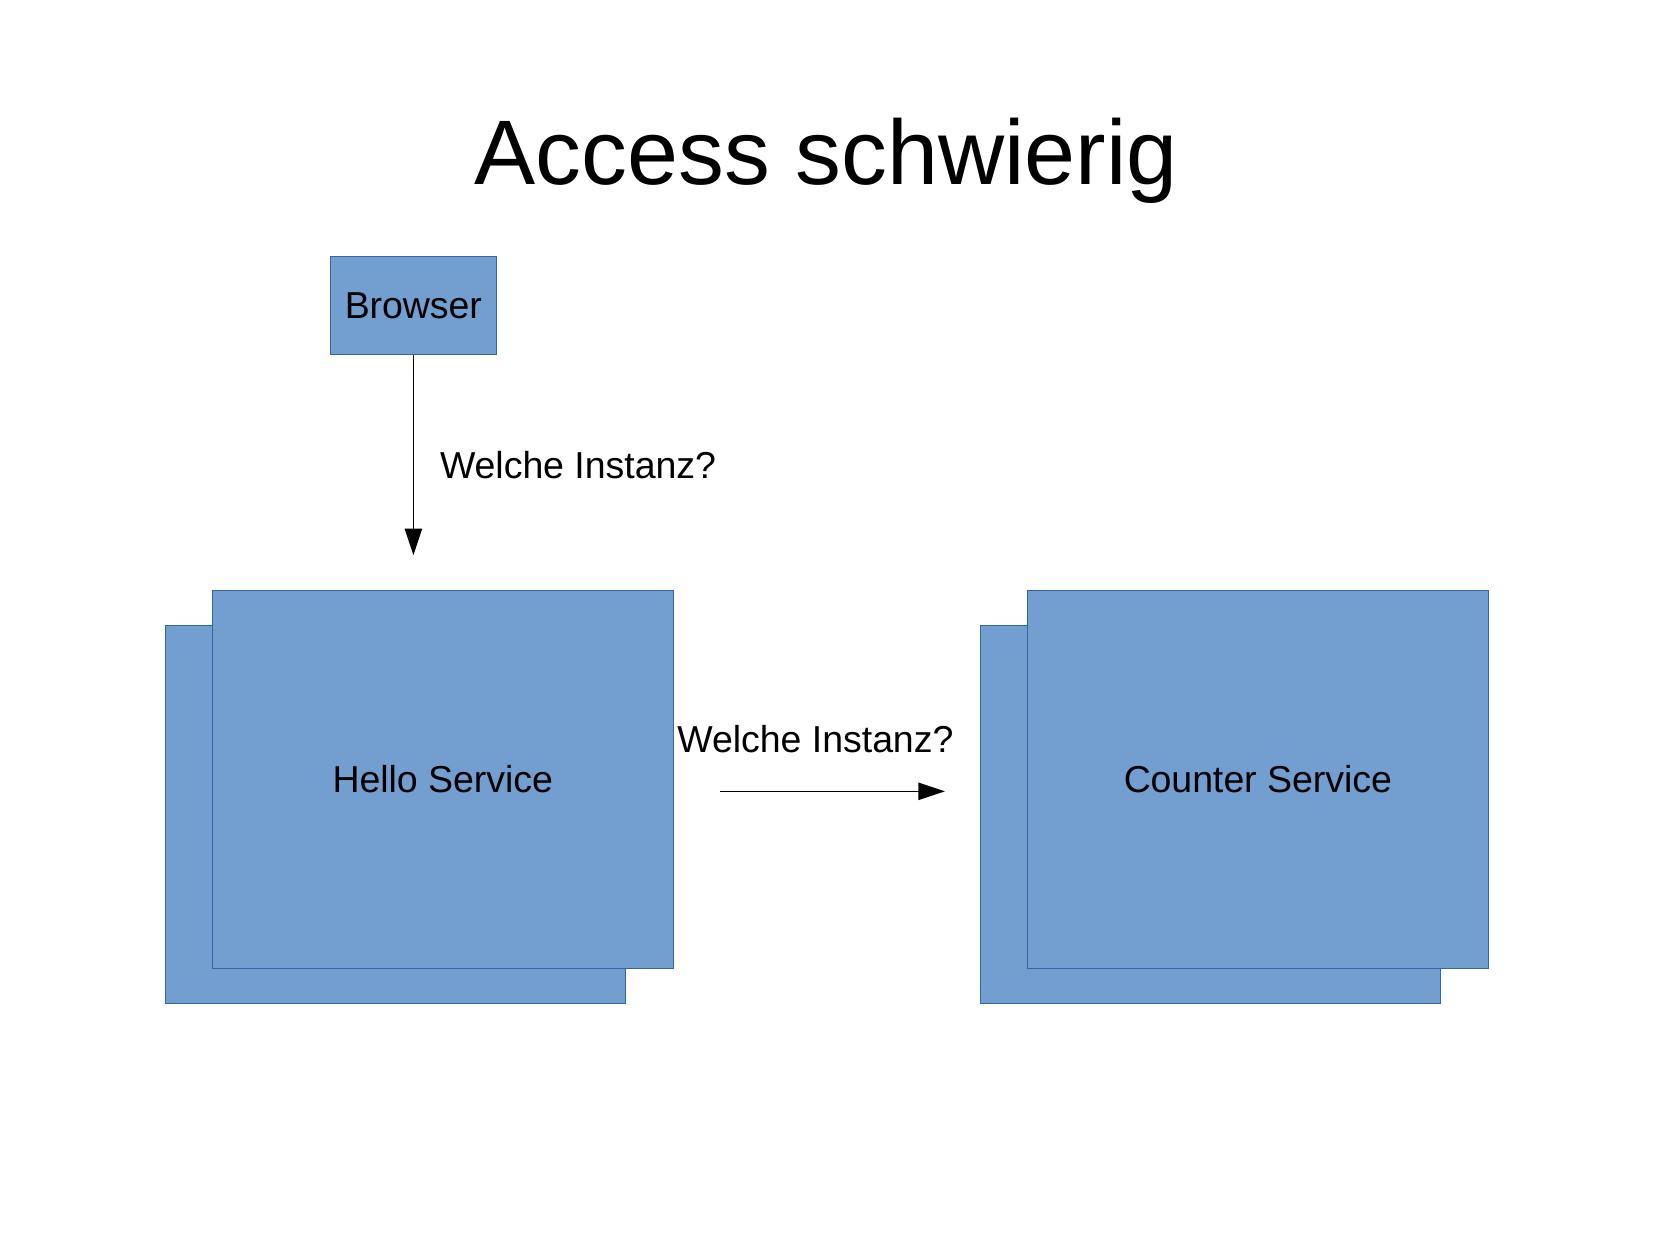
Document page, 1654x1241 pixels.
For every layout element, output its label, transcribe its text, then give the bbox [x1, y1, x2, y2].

text_box Welche Instanz? [662, 710, 969, 768]
text_box Counter Service [980, 625, 1441, 1004]
text_box Hello Service [165, 625, 626, 1004]
text_box Counter Service [1027, 590, 1489, 969]
text_box Browser [330, 256, 497, 355]
text_box Hello Service [212, 590, 674, 969]
title Access schwierig [82, 49, 1571, 257]
text_box Welche Instanz? [425, 437, 731, 494]
